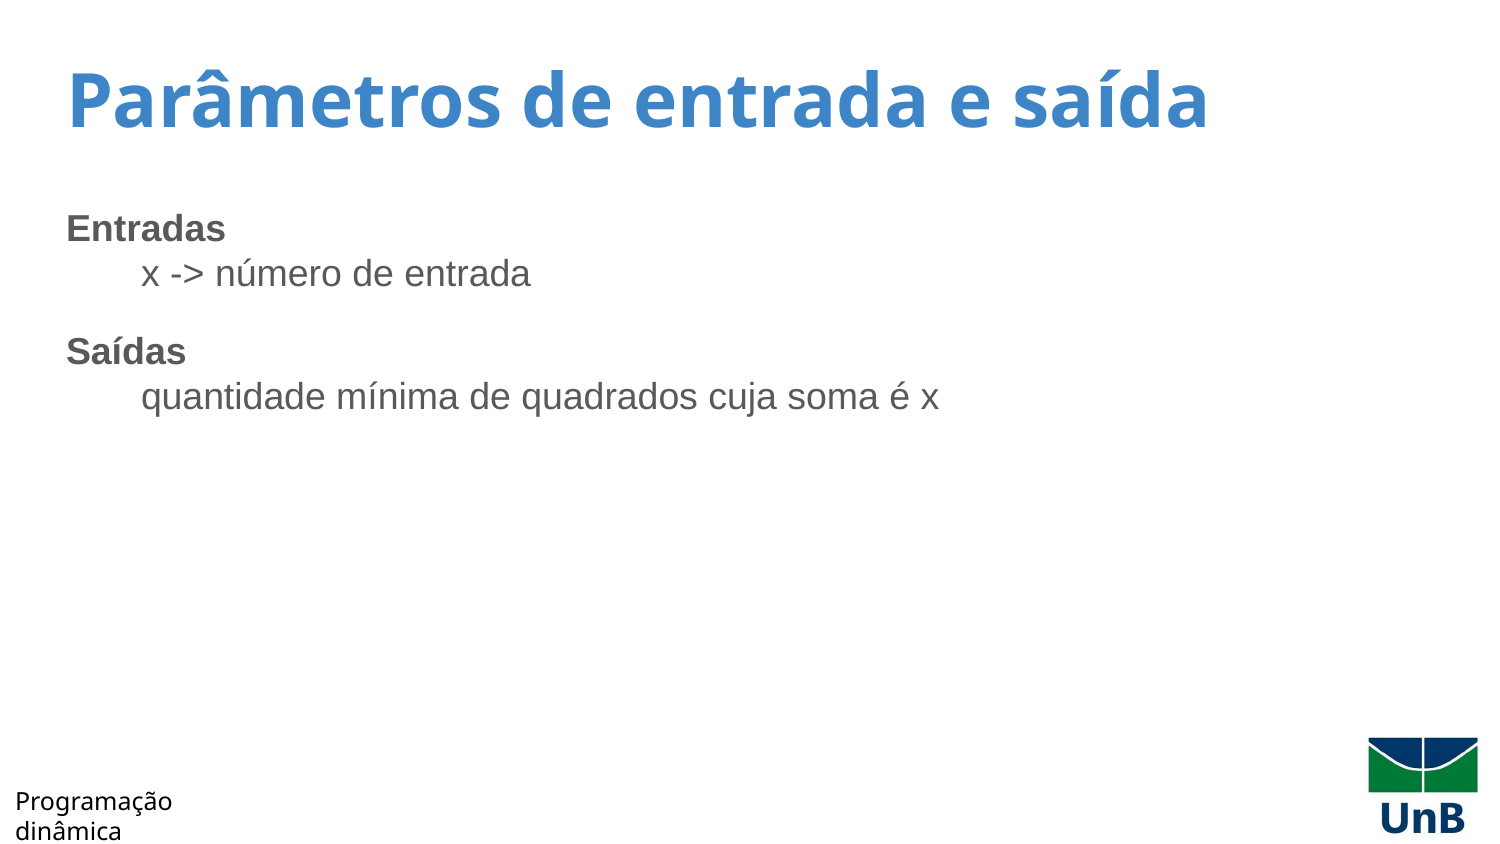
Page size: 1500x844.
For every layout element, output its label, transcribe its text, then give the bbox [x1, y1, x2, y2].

list Entradas x -> número de entrada Saídas quantidade mínima de quadrados cuja soma é x [51, 189, 1449, 736]
title Parâmetros de entrada e saída [51, 37, 1449, 157]
picture [1350, 735, 1495, 840]
text_box Programação dinâmica [0, 792, 290, 840]
